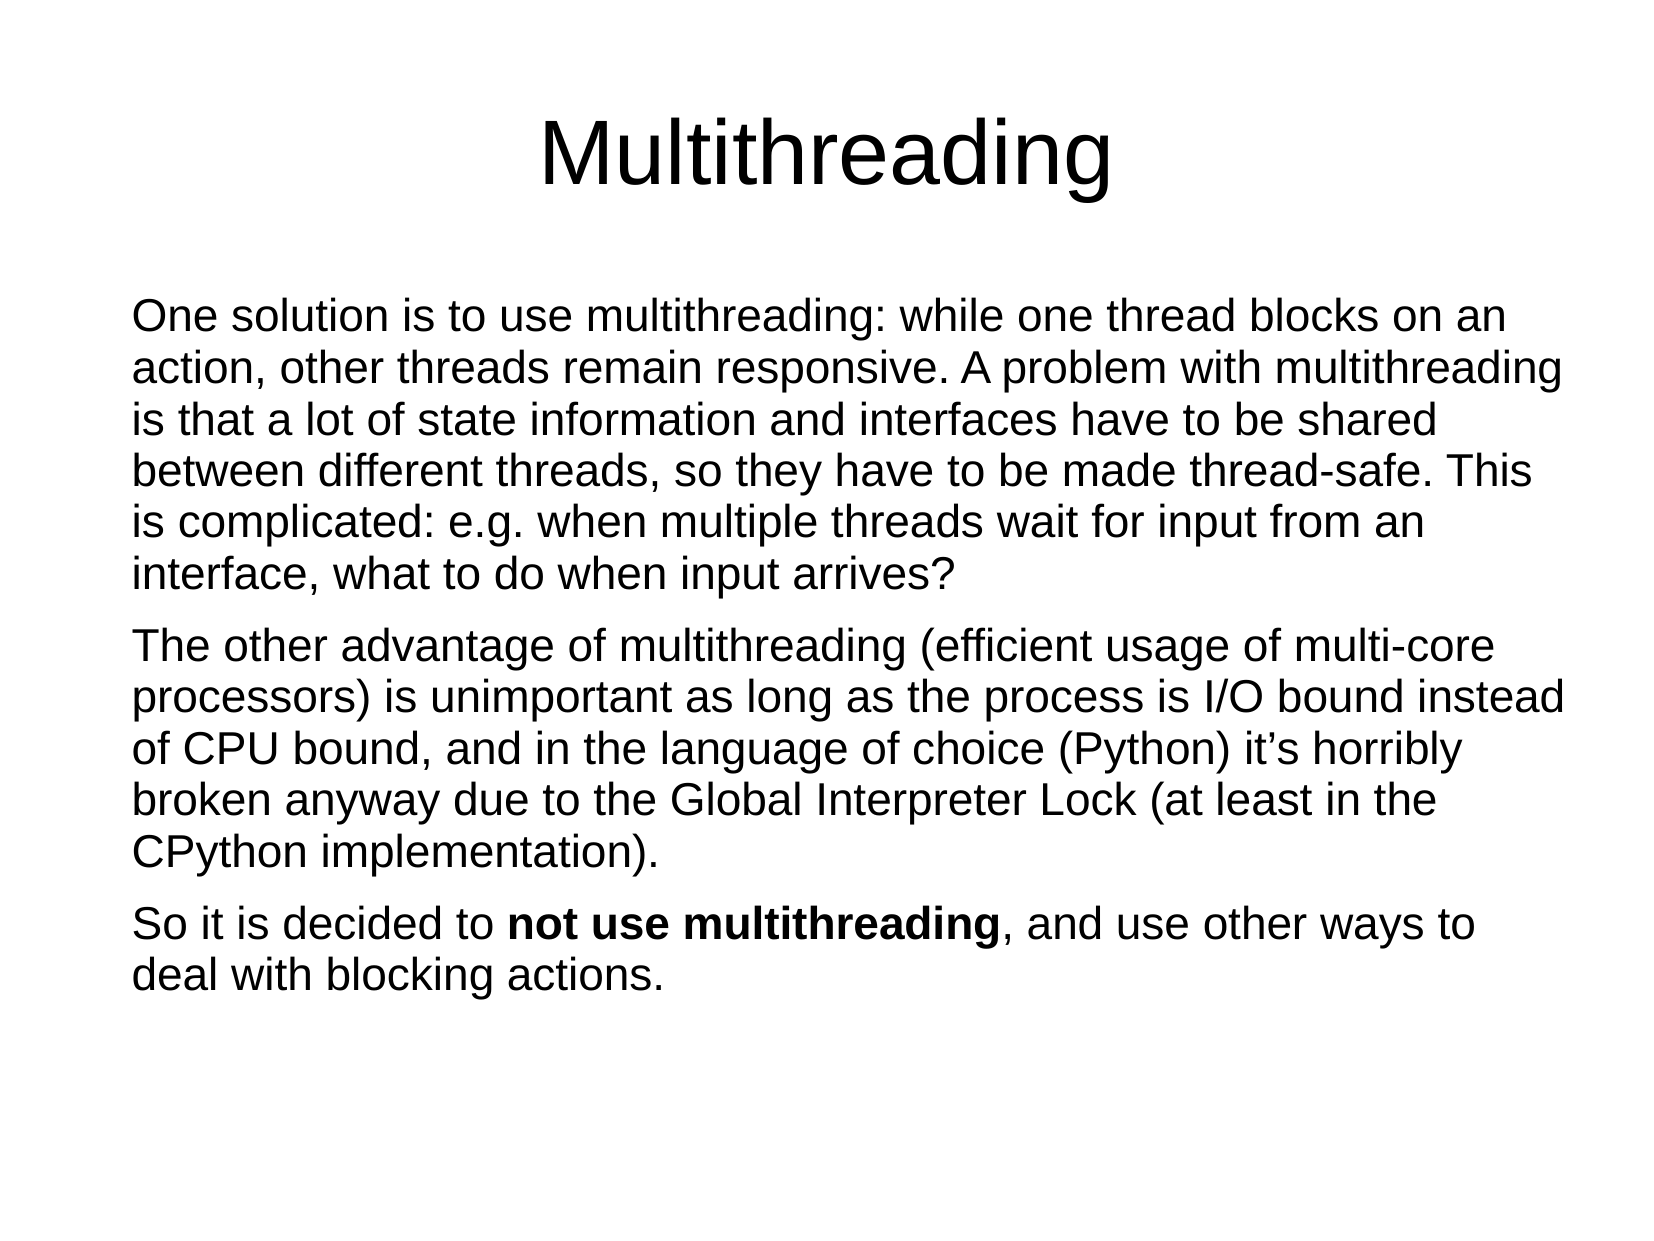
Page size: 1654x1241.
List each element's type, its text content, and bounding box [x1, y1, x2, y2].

list One solution is to use multithreading: while one thread blocks on an action, other threads remain responsive. A problem with multithreading is that a lot of state information and interfaces have to be shared between different threads, so they have to be made thread-safe. This is complicated: e.g. when multiple threads wait for input from an interface, what to do when input arrives? The other advantage of multithreading (efficient usage of multi-core processors) is unimportant as long as the process is I/O bound instead of CPU bound, and in the language of choice (Python) it’s horribly broken anyway due to the Global Interpreter Lock (at least in the CPython implementation). So it is decided to not use multithreading, and use other ways to deal with blocking actions. [82, 290, 1571, 1010]
title Multithreading [82, 49, 1571, 257]
